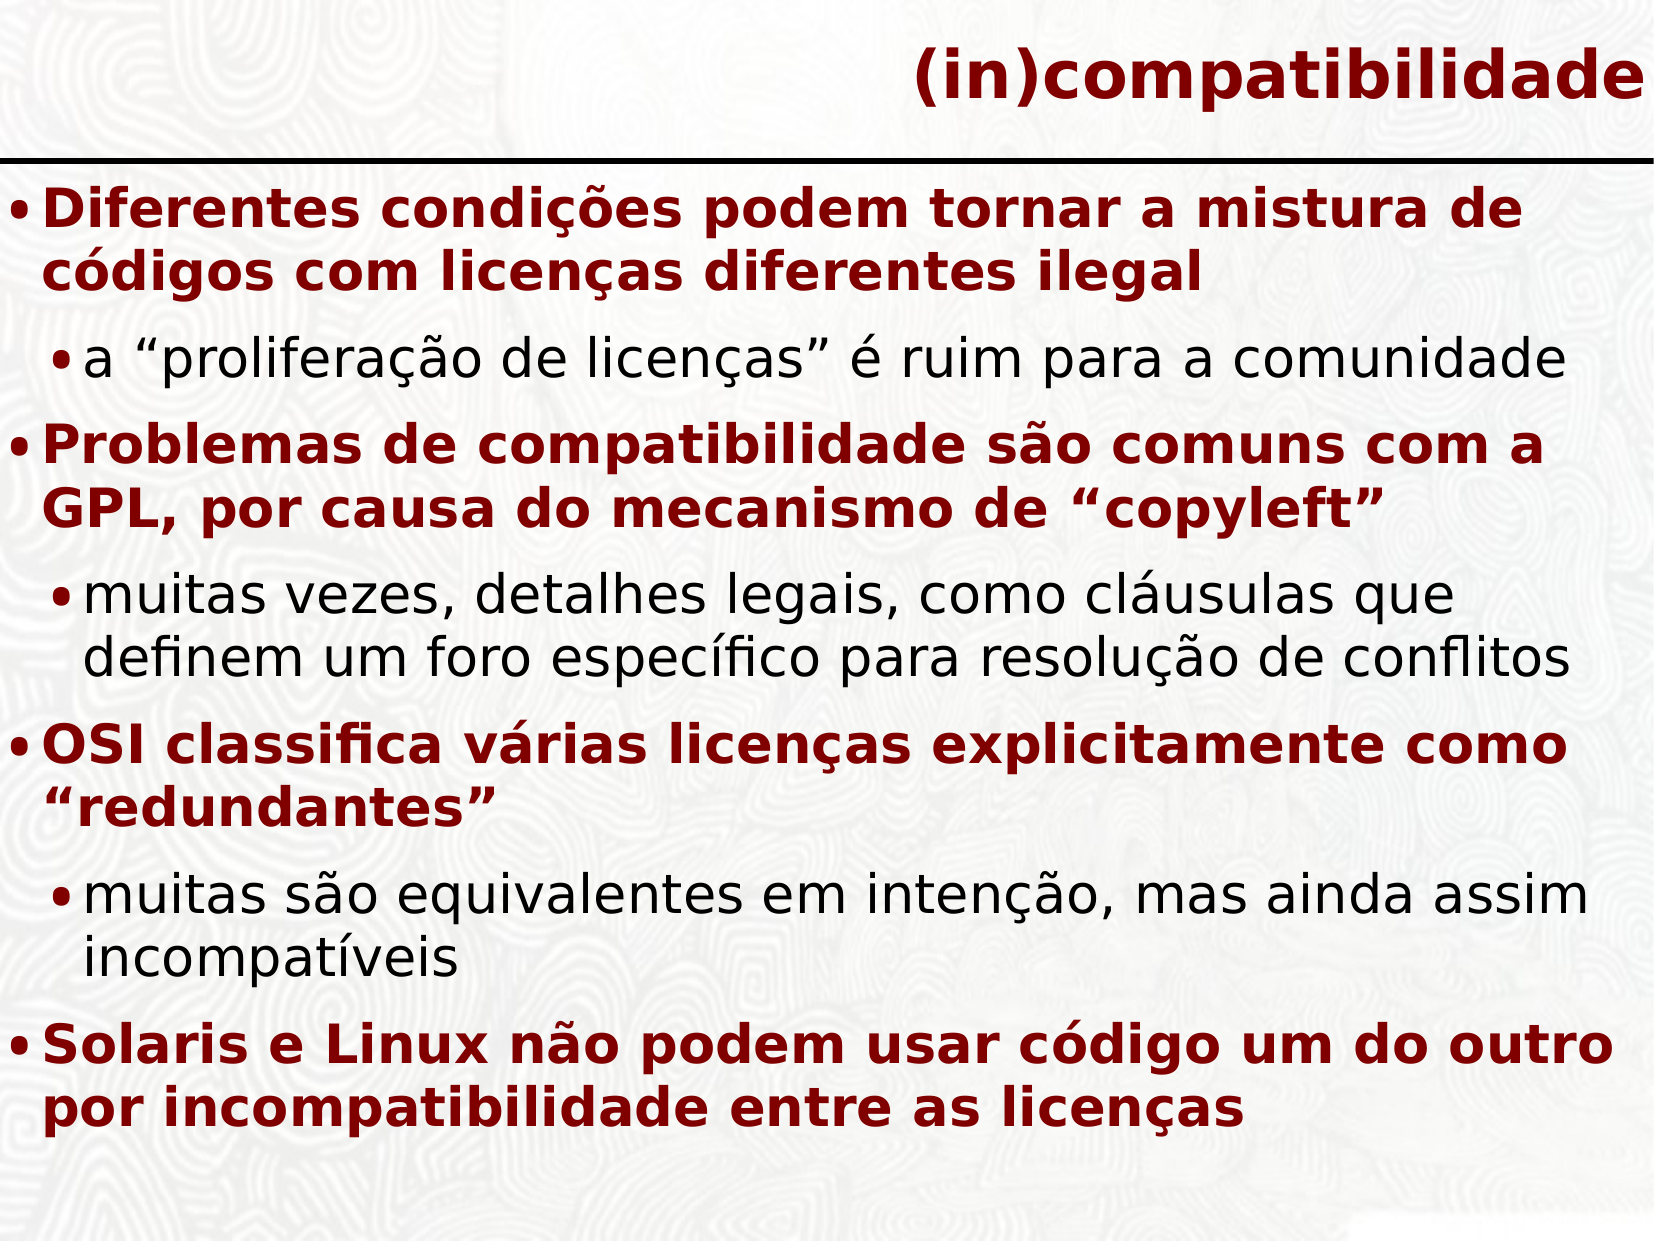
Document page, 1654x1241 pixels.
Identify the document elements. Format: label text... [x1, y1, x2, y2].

title (in)compatibilidade [602, 0, 1648, 153]
list Diferentes condições podem tornar a mistura de códigos com licenças diferentes ilegal a “proliferação de licenças” é ruim para a comunidade Problemas de compatibilidade são comuns com a GPL, por causa do mecanismo de “copyleft” muitas vezes, detalhes legais, como cláusulas que definem um foro específico para resolução de conflitos OSI classifica várias licenças explicitamente como “redundantes” muitas são equivalentes em intenção, mas ainda assim incompatíveis Solaris e Linux não podem usar código um do outro por incompatibilidade entre as licenças [5, 177, 1654, 1229]
picture [0, 164, 1654, 1241]
picture [0, 0, 1654, 158]
